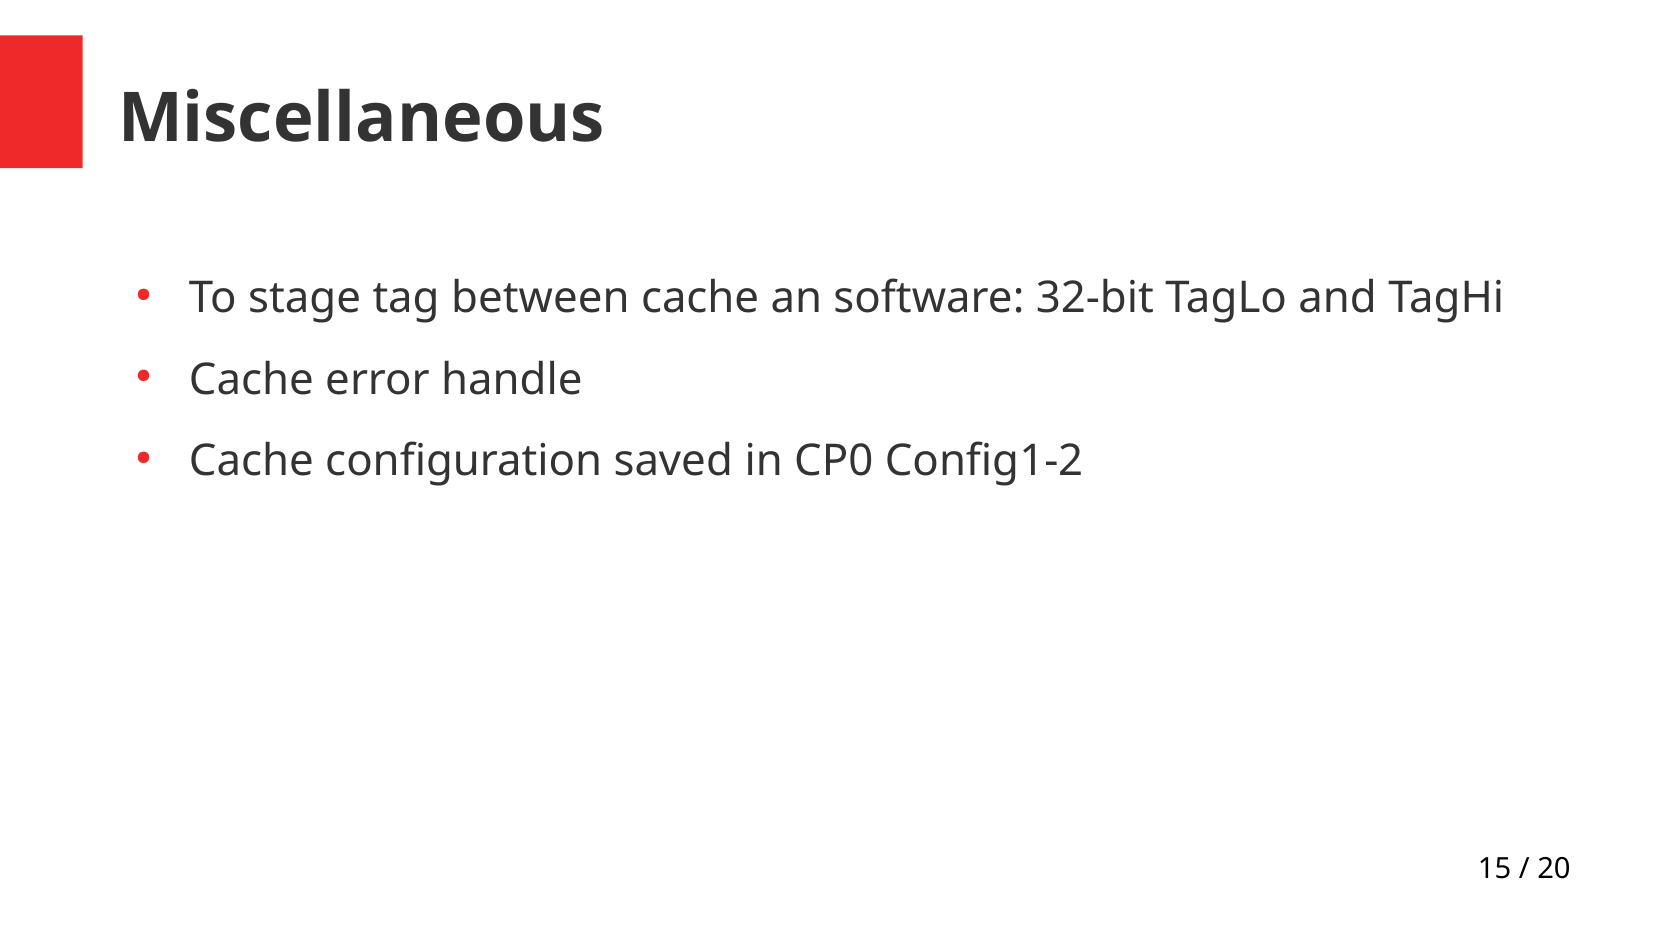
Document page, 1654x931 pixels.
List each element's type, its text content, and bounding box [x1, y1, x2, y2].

list To stage tag between cache an software: 32-bit TagLo and TagHi Cache error handle Cache configuration saved in CP0 Config1-2 [118, 265, 1536, 806]
title Miscellaneous [118, 36, 1571, 193]
